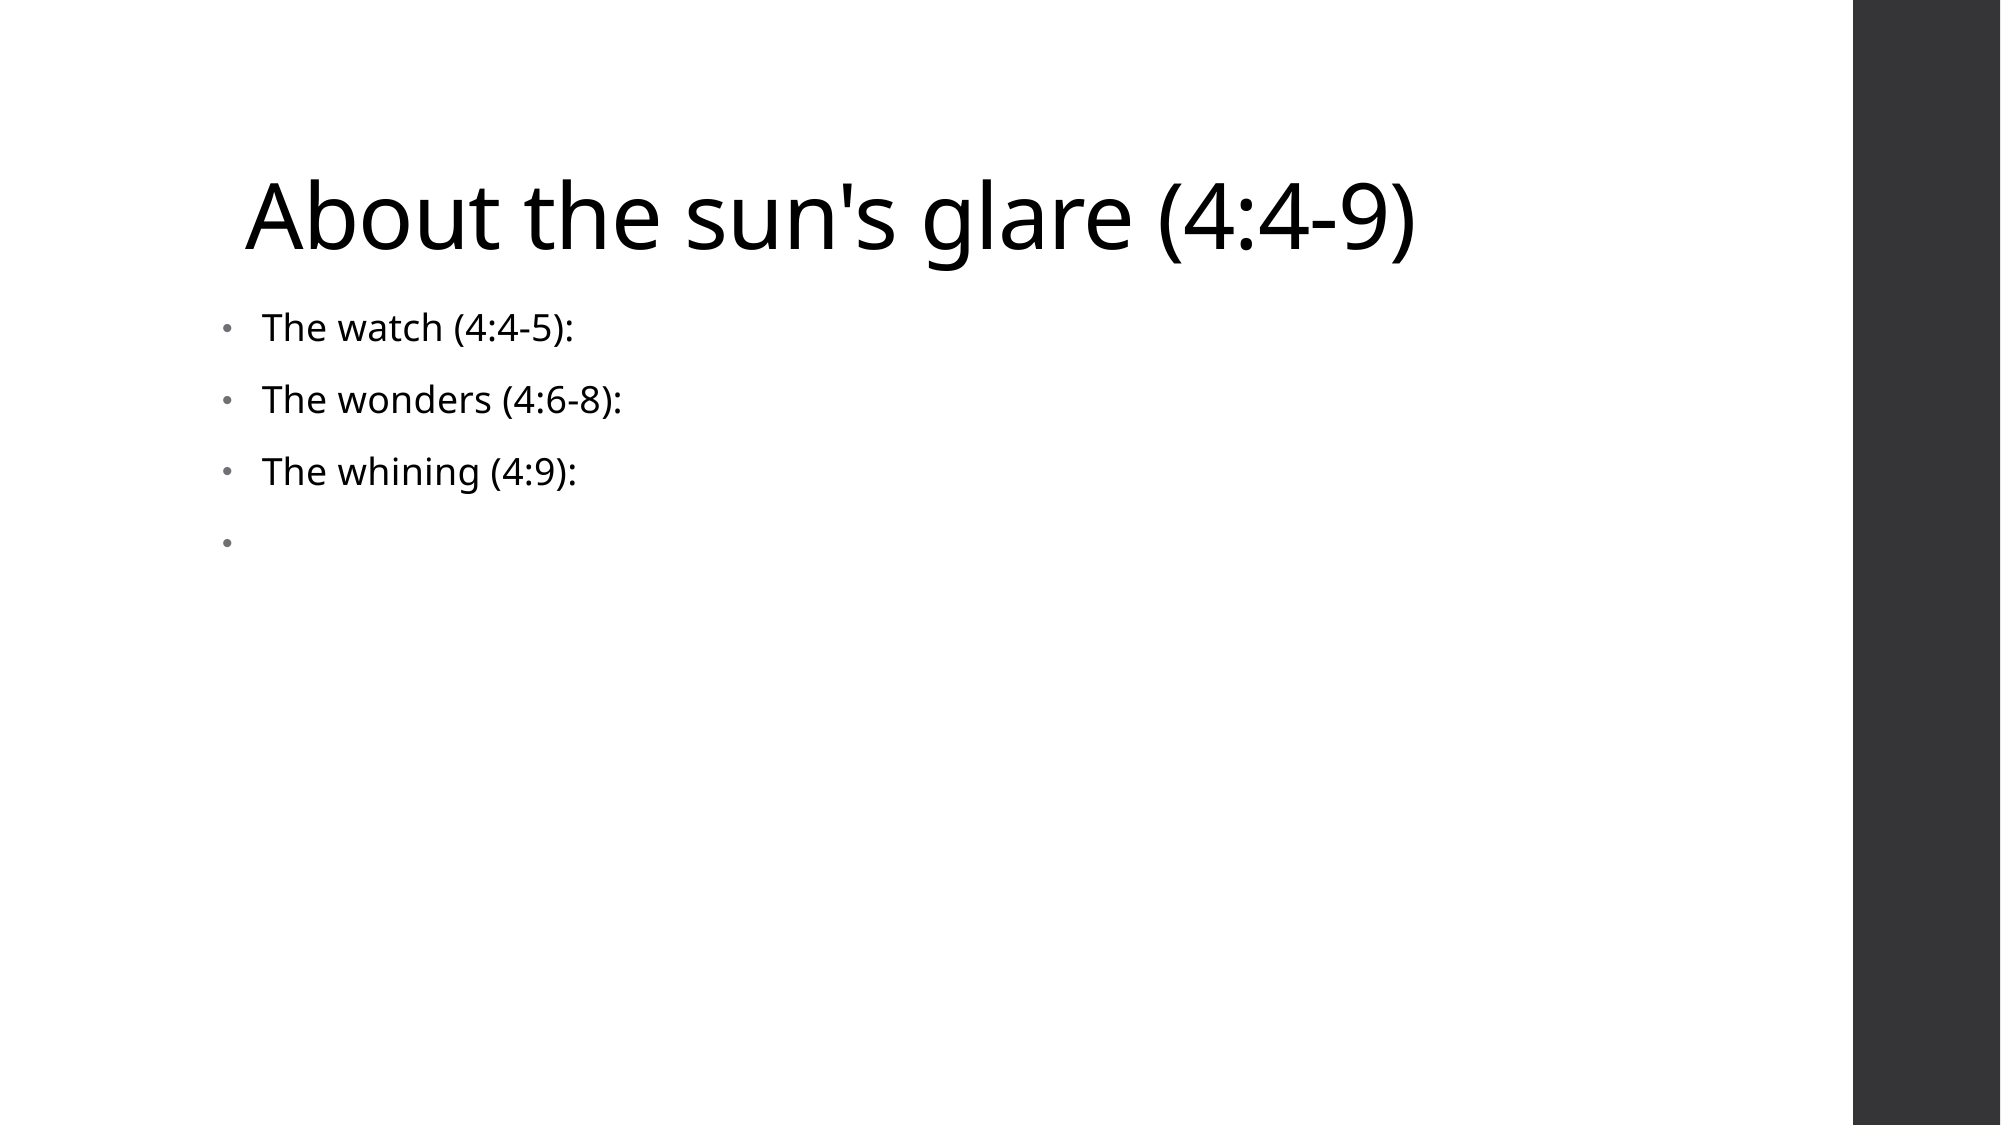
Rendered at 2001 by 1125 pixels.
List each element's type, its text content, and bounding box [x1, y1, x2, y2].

title About the sun's glare (4:4-9) [206, 60, 1797, 278]
list The watch (4:4-5): The wonders (4:6-8): The whining (4:9): [206, 299, 1617, 1014]
